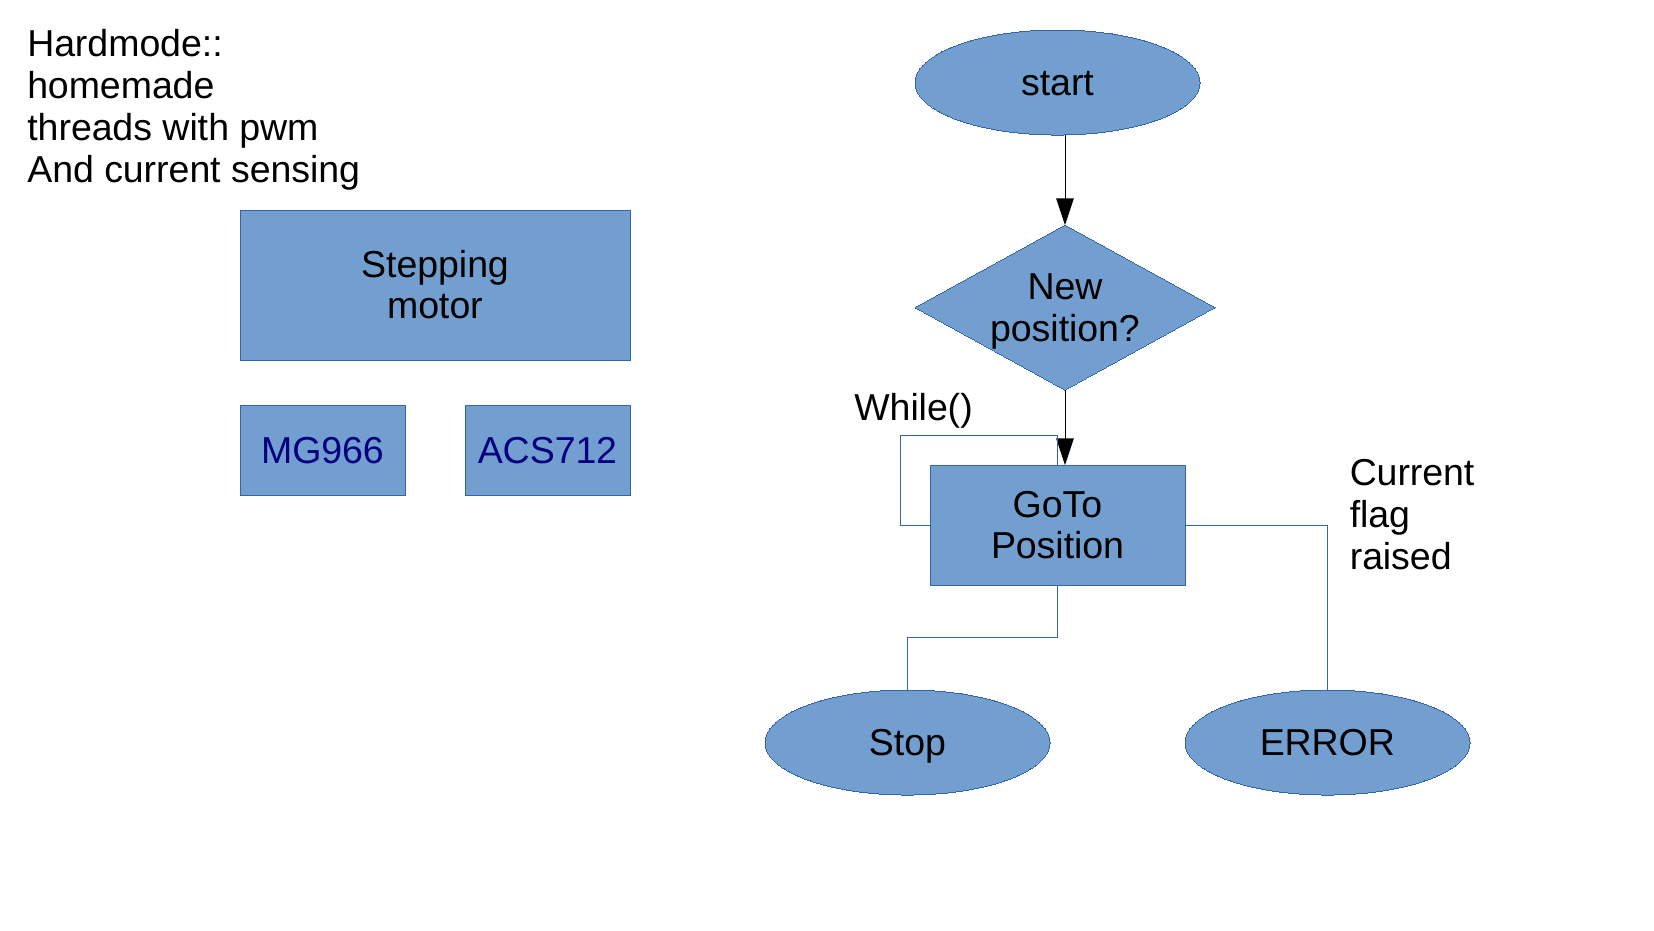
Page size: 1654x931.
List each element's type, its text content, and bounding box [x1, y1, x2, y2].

text_box MG966 [240, 405, 406, 496]
text_box start [915, 30, 1201, 136]
text_box ACS712 [465, 405, 631, 496]
text_box New position? [915, 225, 1216, 391]
text_box Hardmode:: homemade threads with pwm And current sensing [12, 15, 376, 198]
text_box While() [839, 378, 988, 436]
text_box Stop [765, 690, 1051, 796]
text_box Current flag raised [1335, 444, 1490, 586]
text_box ERROR [1185, 690, 1471, 796]
text_box Stepping motor [240, 210, 631, 361]
text_box GoTo Position [930, 465, 1186, 586]
